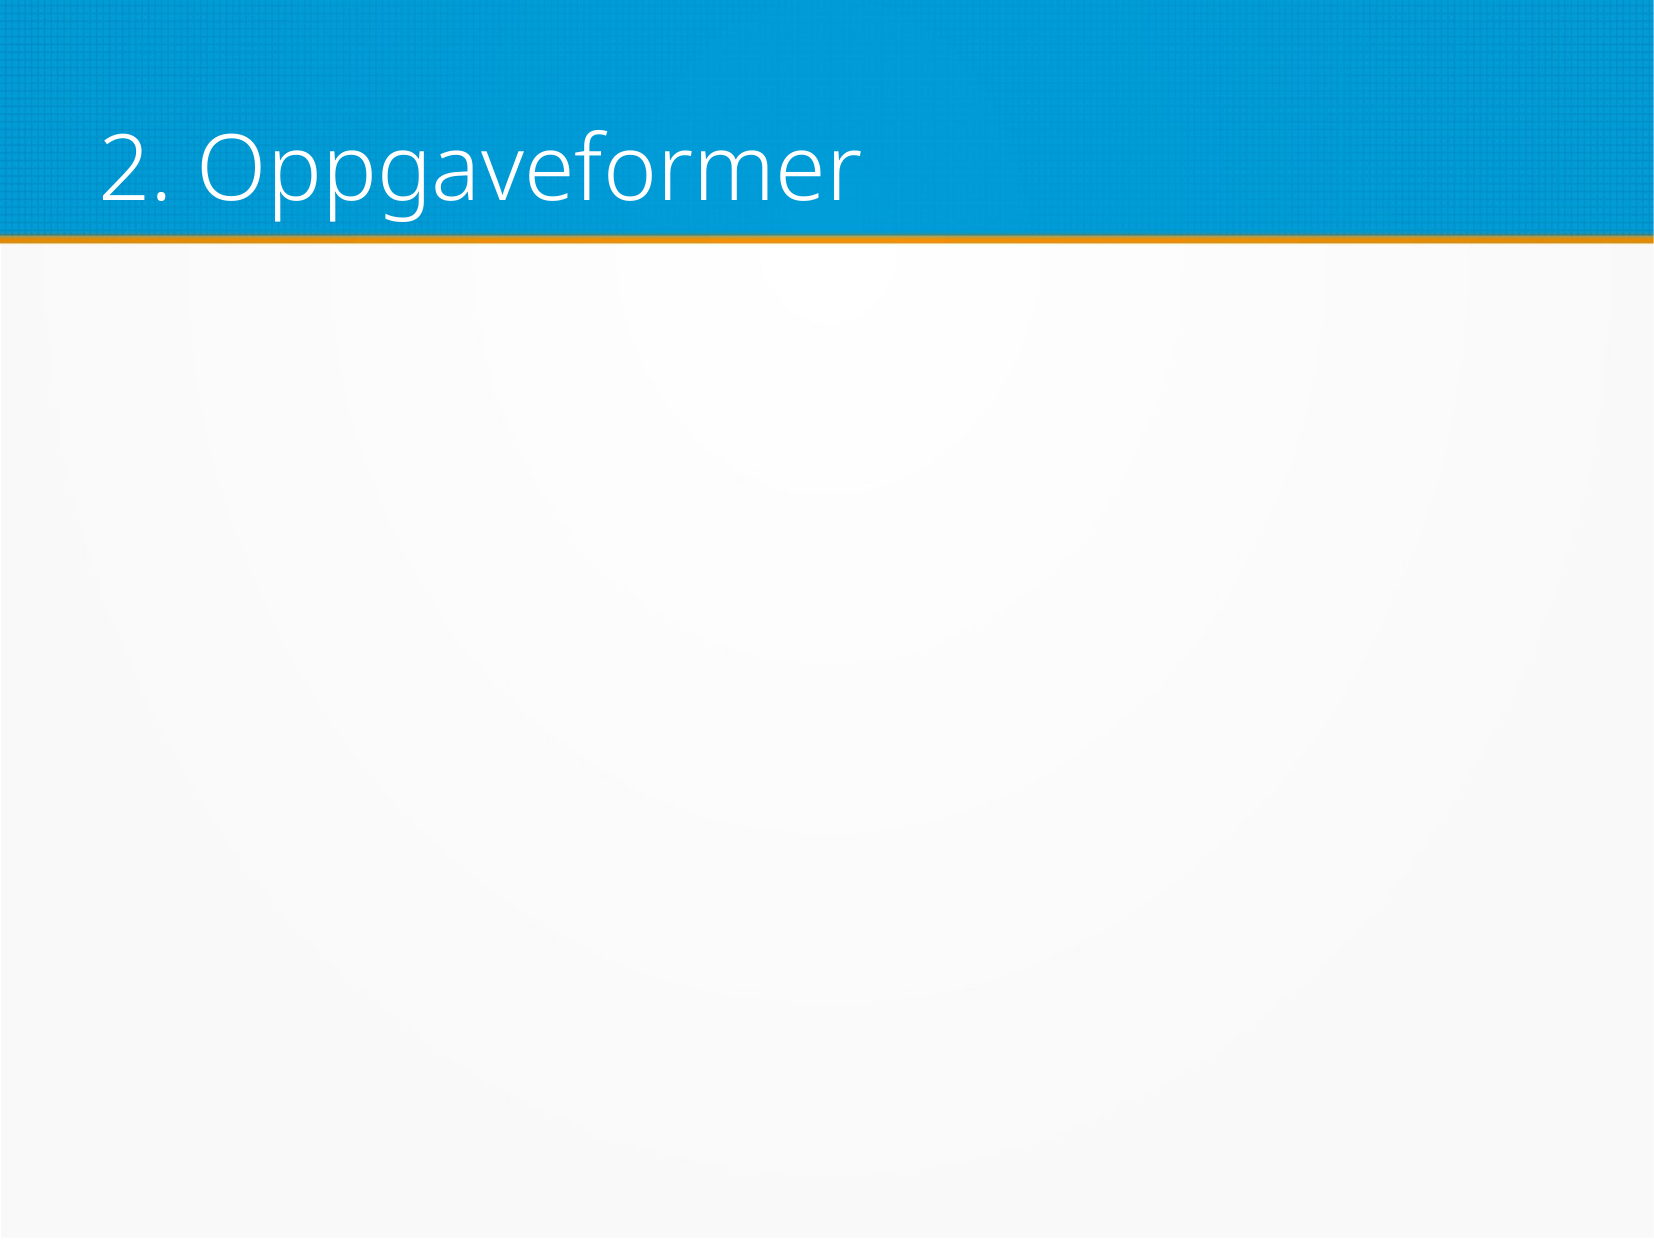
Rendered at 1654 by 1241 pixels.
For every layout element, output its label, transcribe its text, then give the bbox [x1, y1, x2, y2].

title 2. Oppgaveformer [98, 19, 1654, 227]
picture [0, 233, 1654, 1241]
